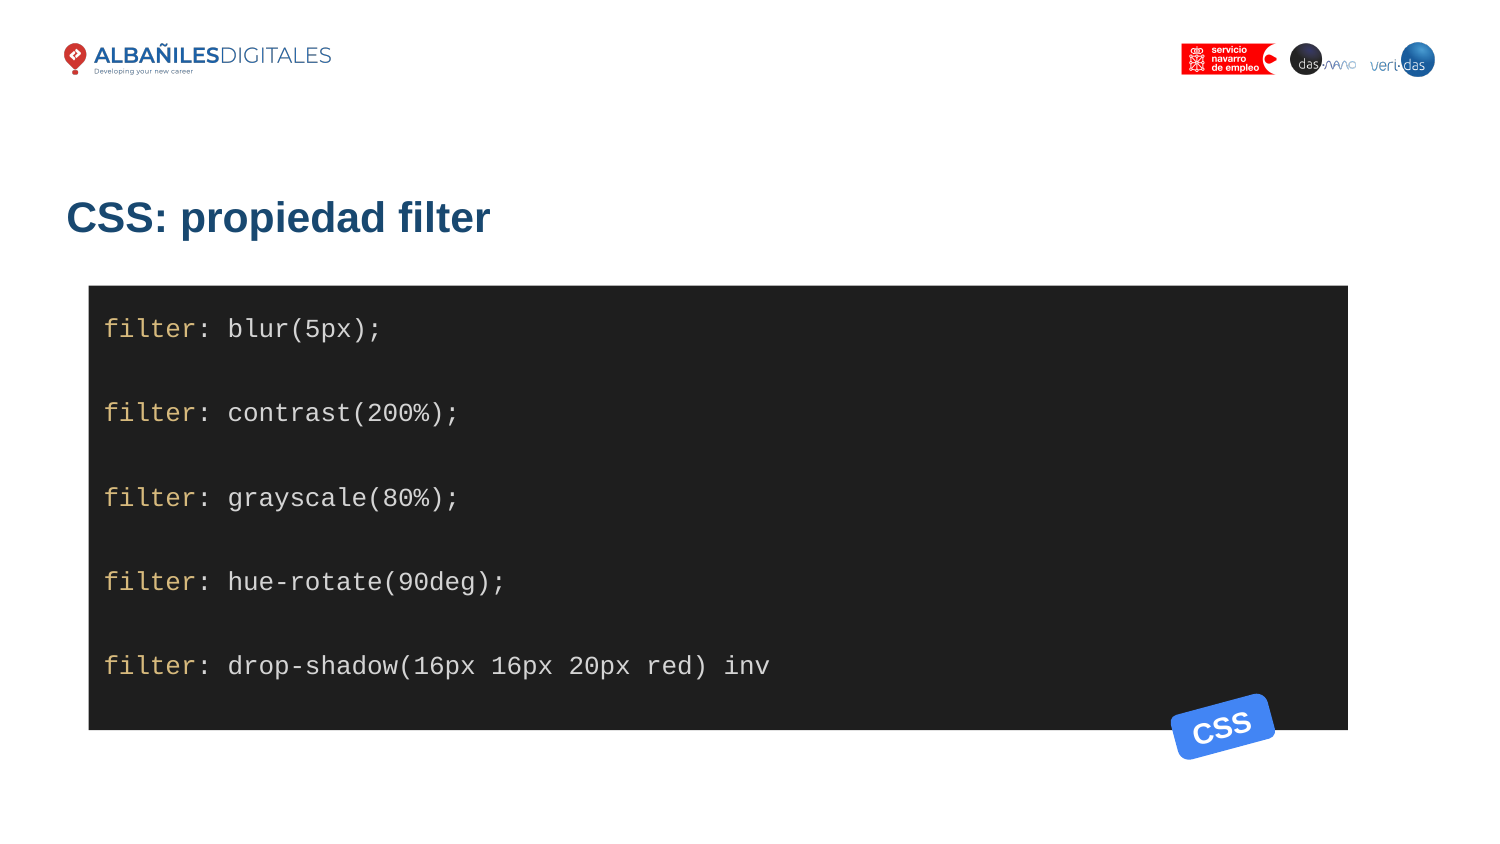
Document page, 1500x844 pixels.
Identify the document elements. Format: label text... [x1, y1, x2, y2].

text_box filter: blur(5px); filter: contrast(200%); filter: grayscale(80%); filter: hue-rotate(90deg); filter: drop-shadow(16px 16px 20px red) inv [88, 285, 1348, 731]
text_box CSS [1170, 693, 1275, 760]
picture [64, 43, 332, 75]
picture [1290, 43, 1356, 75]
picture [1181, 43, 1277, 75]
text_box CSS: propiedad filter [66, 179, 1303, 318]
picture [1370, 42, 1435, 77]
